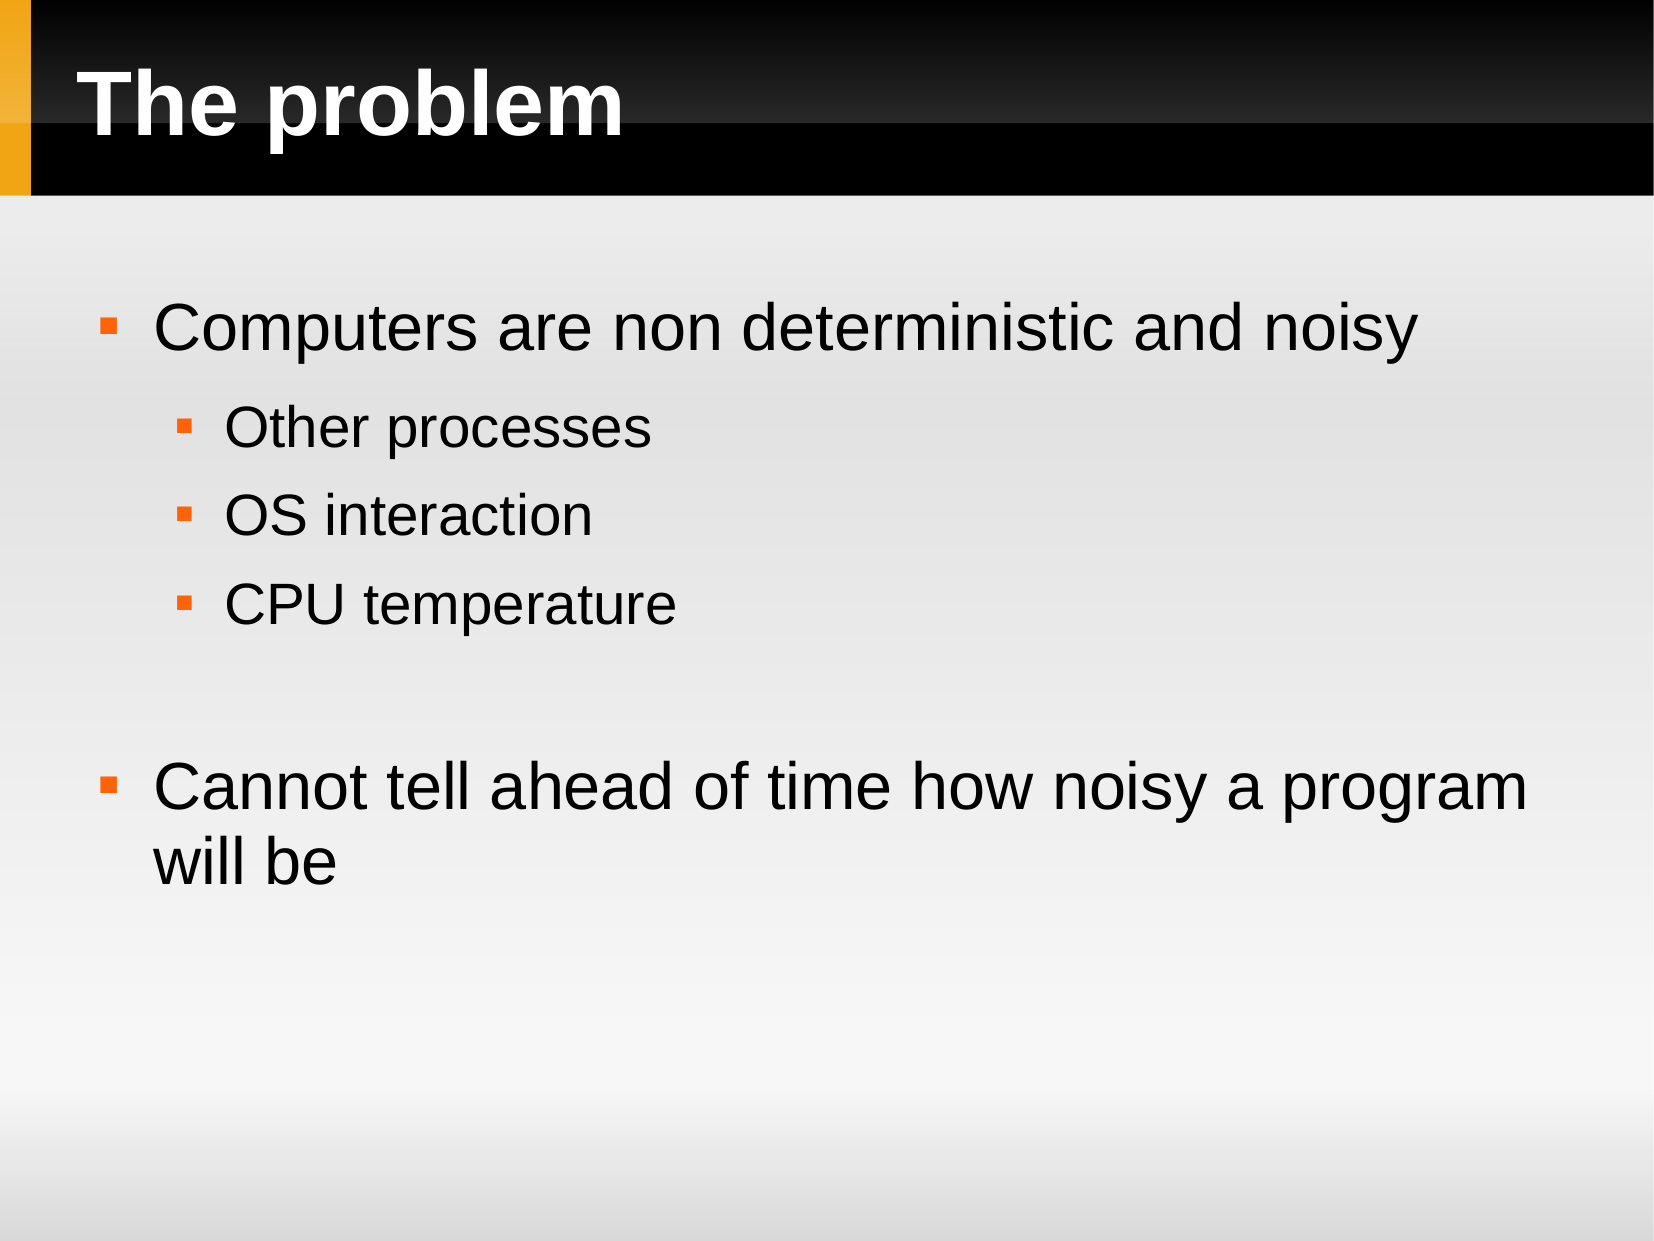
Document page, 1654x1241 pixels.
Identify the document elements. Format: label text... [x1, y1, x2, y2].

picture [0, 0, 1654, 1241]
list Computers are non deterministic and noisy Other processes OS interaction CPU temperature Cannot tell ahead of time how noisy a program will be [82, 290, 1571, 1094]
title The problem [76, 7, 1565, 200]
